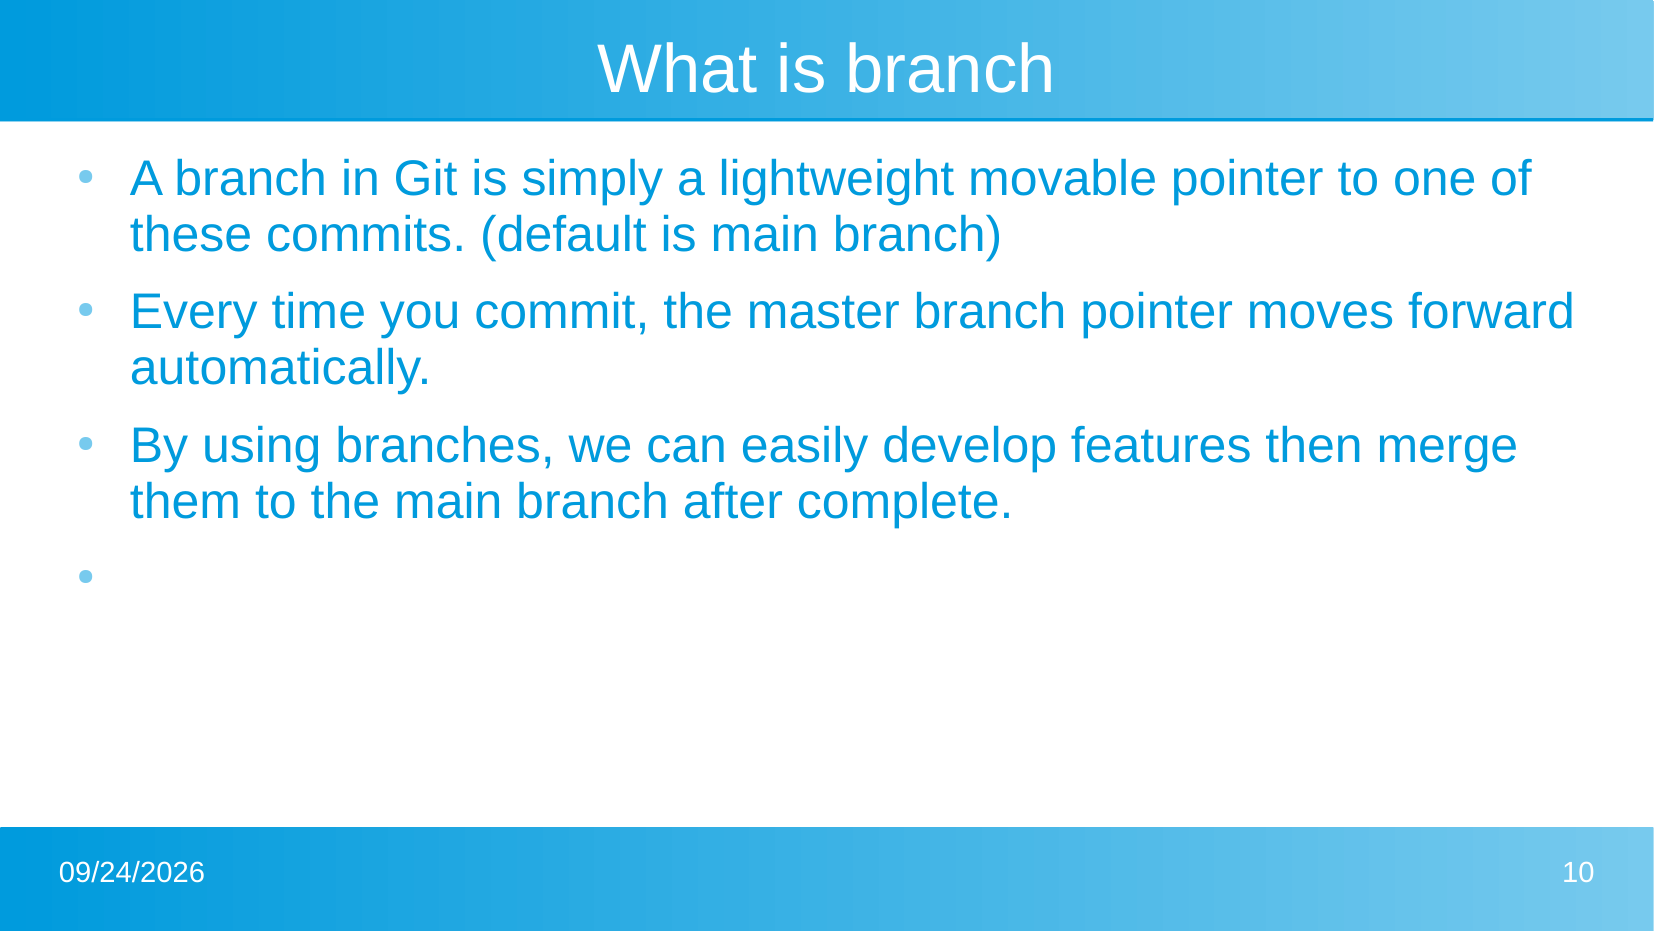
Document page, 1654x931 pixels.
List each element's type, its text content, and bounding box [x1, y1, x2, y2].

title What is branch [59, 29, 1595, 108]
list A branch in Git is simply a lightweight movable pointer to one of these commits. (default is main branch) Every time you commit, the master branch pointer moves forward automatically. By using branches, we can easily develop features then merge them to the main branch after complete. [59, 150, 1595, 863]
